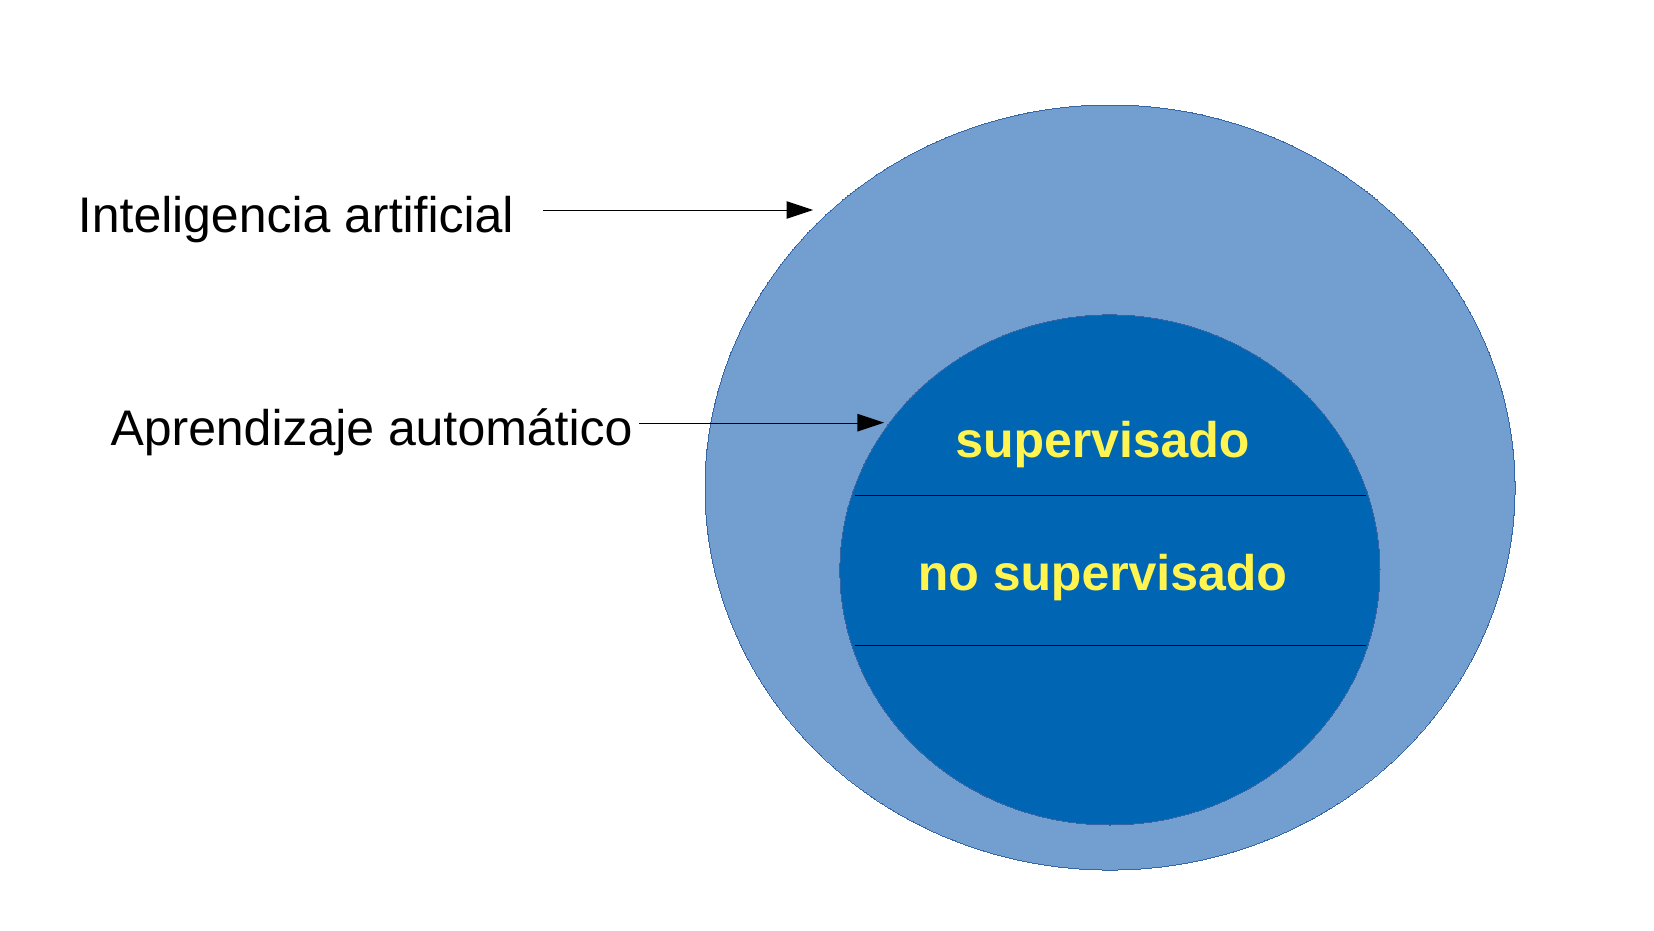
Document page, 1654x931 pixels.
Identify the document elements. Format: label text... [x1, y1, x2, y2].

text_box no supervisado [885, 538, 1321, 601]
text_box supervisado [885, 405, 1321, 467]
text_box Inteligencia artificial [63, 180, 589, 242]
text_box Aprendizaje automático [95, 392, 671, 502]
text_box [705, 105, 1516, 871]
